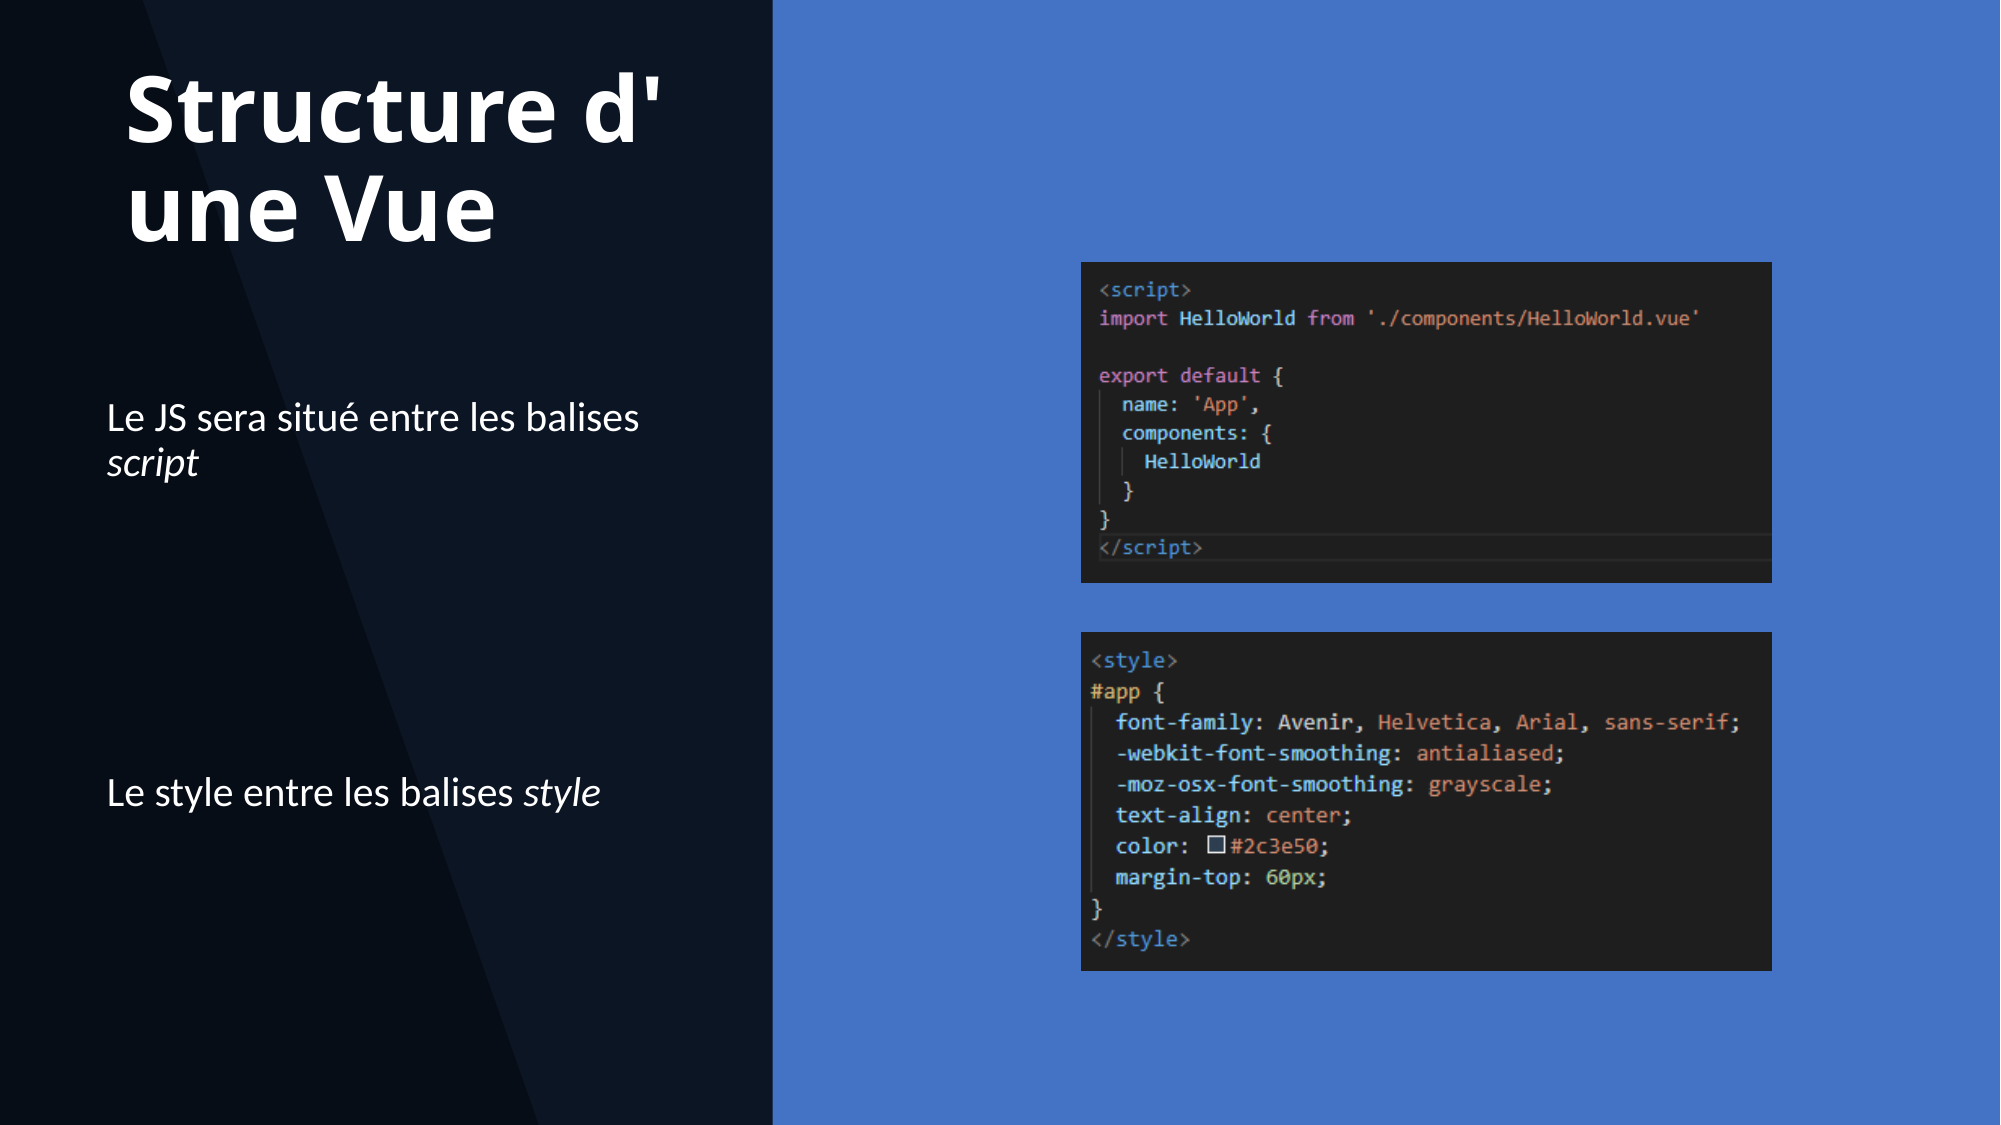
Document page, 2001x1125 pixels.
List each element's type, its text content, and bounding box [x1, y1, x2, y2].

title Structure d'une Vue [110, 0, 722, 388]
picture [1081, 262, 1772, 583]
list Le JS sera situé entre les balises script Le style entre les balises style [91, 388, 740, 1008]
text_box [0, 0, 2000, 1125]
picture [1081, 632, 1772, 971]
